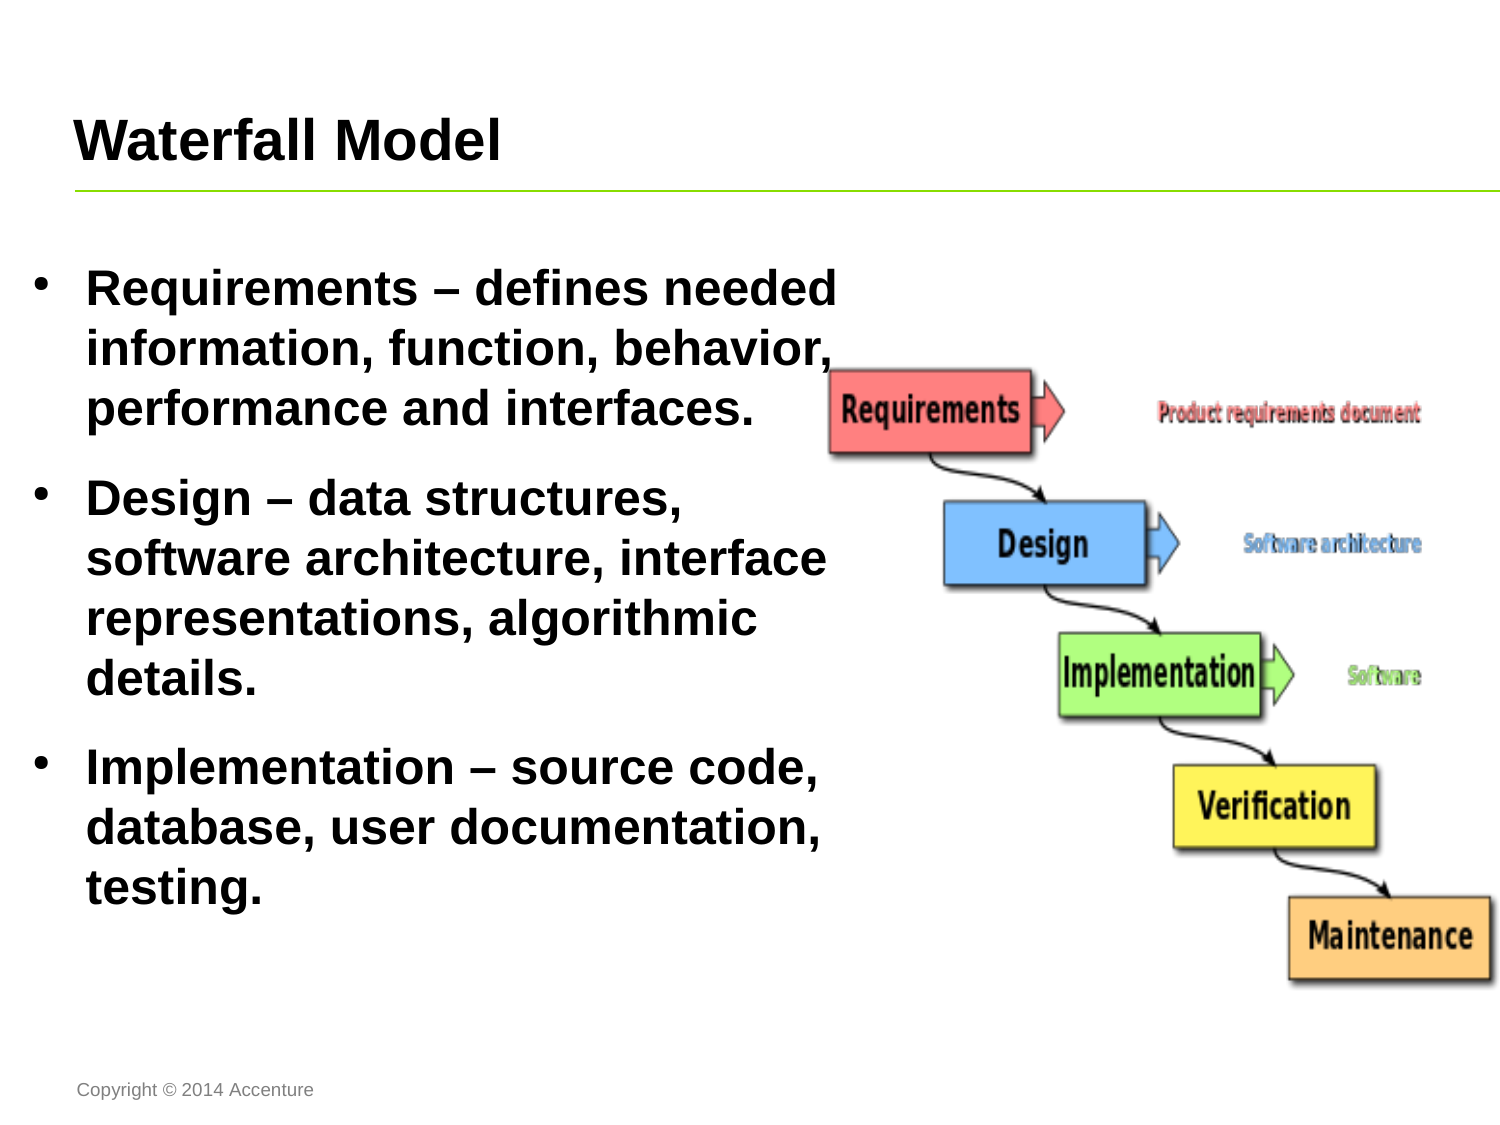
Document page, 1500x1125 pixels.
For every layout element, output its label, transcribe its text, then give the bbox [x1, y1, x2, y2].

picture [826, 361, 1500, 993]
list Requirements – defines needed information, function, behavior, performance and interfaces. Design – data structures, software architecture, interface representations, algorithmic details. Implementation – source code, database, user documentation, testing. [0, 247, 894, 1125]
title Waterfall Model [23, 70, 1374, 203]
